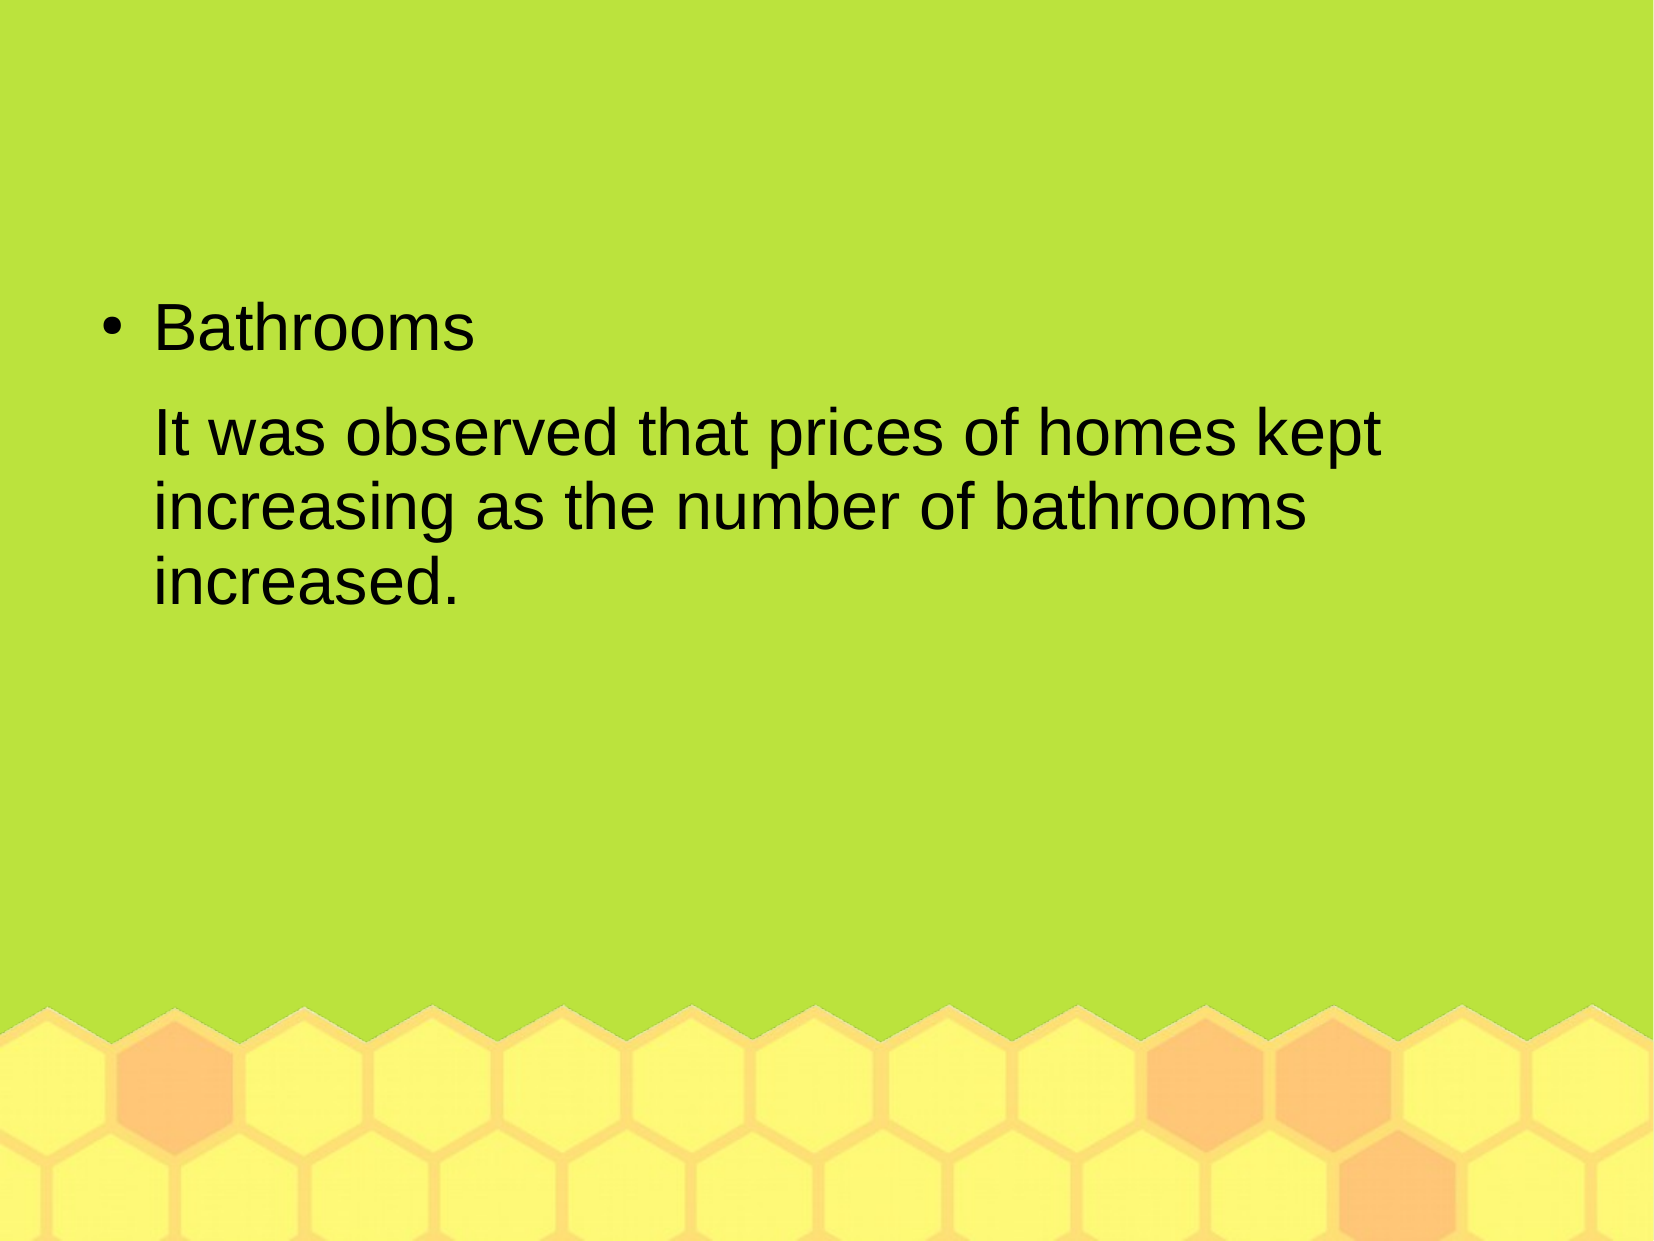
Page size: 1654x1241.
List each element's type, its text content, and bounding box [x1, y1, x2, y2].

picture [0, 1001, 1654, 1241]
list Bathrooms It was observed that prices of homes kept increasing as the number of bathrooms increased. [82, 290, 1571, 1010]
